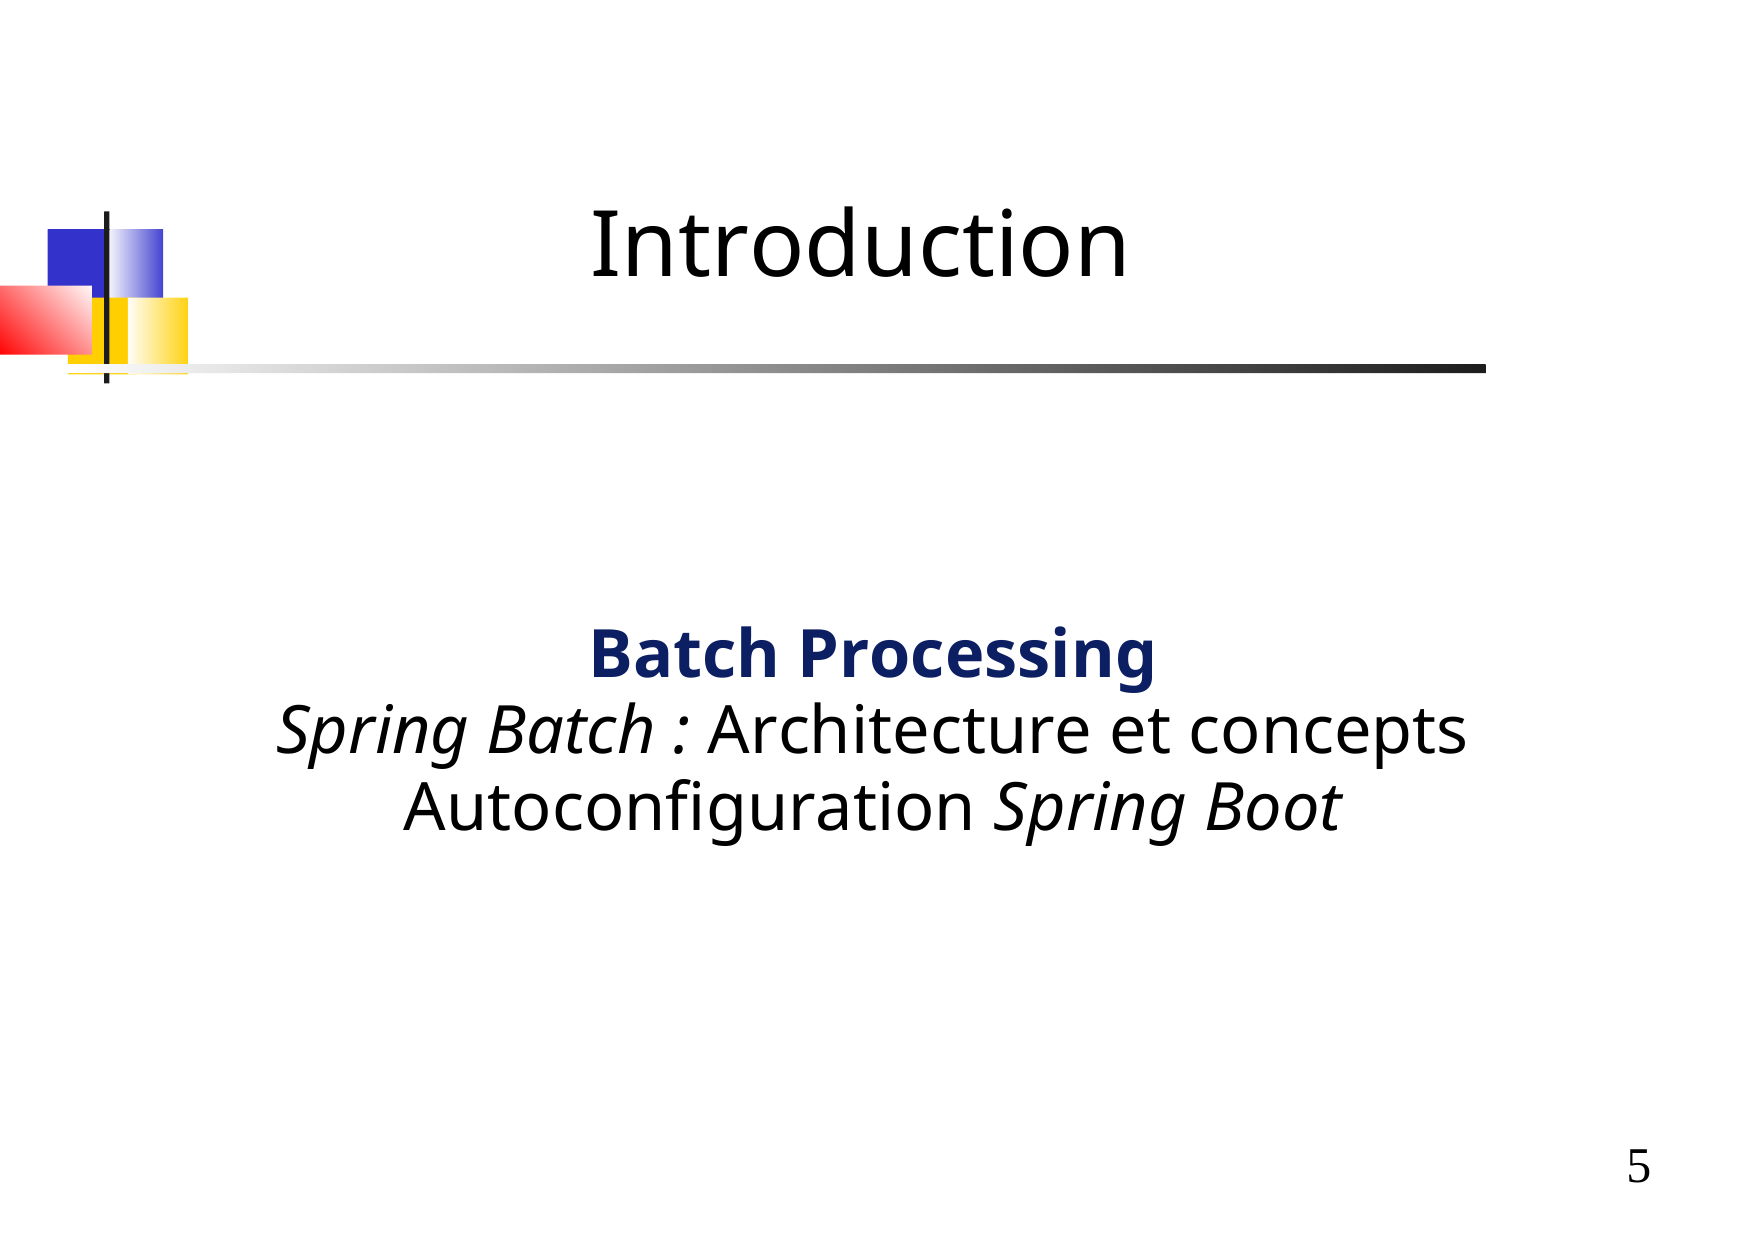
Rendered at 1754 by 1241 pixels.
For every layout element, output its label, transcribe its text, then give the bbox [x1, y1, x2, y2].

title Introduction [179, 139, 1567, 351]
subtitle Batch Processing Spring Batch : Architecture et concepts Autoconfiguration Spring Boot [179, 371, 1567, 1091]
